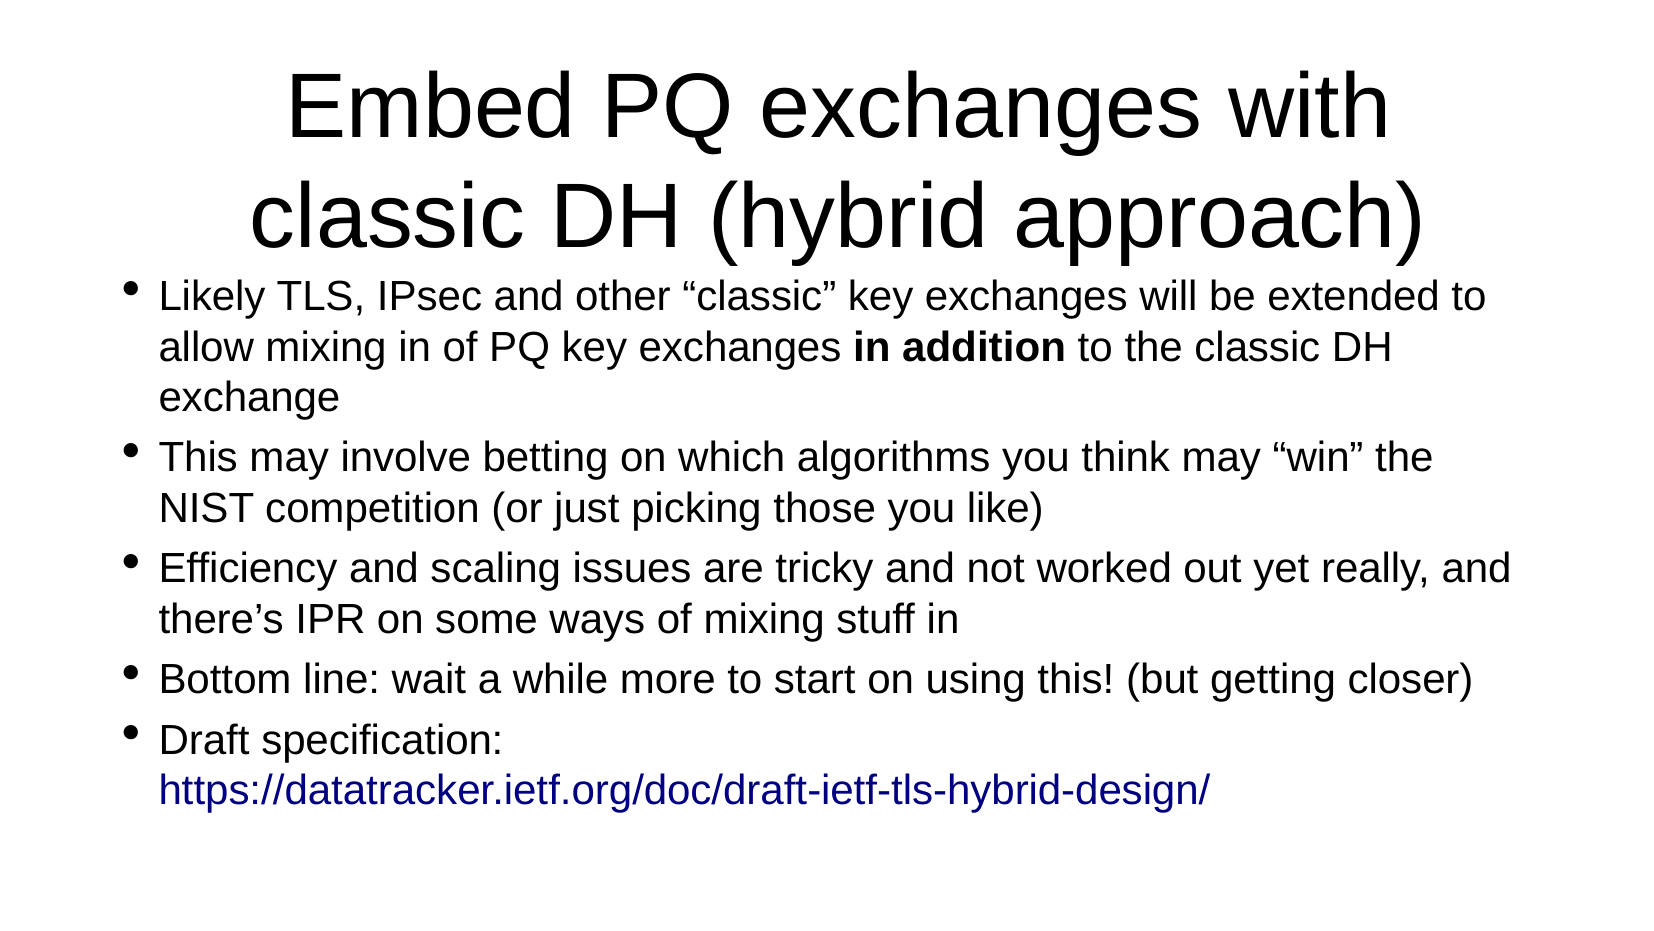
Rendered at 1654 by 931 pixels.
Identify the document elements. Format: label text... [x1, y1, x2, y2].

list Likely TLS, IPsec and other “classic” key exchanges will be extended to allow mixing in of PQ key exchanges in addition to the classic DH exchange This may involve betting on which algorithms you think may “win” the NIST competition (or just picking those you like) Efficiency and scaling issues are tricky and not worked out yet really, and there’s IPR on some ways of mixing stuff in Bottom line: wait a while more to start on using this! (but getting closer) Draft specification: https://datatracker.ietf.org/doc/draft-ietf-tls-hybrid-design/ [123, 268, 1519, 819]
title Embed PQ exchanges with classic DH (hybrid approach) [123, 65, 1519, 248]
